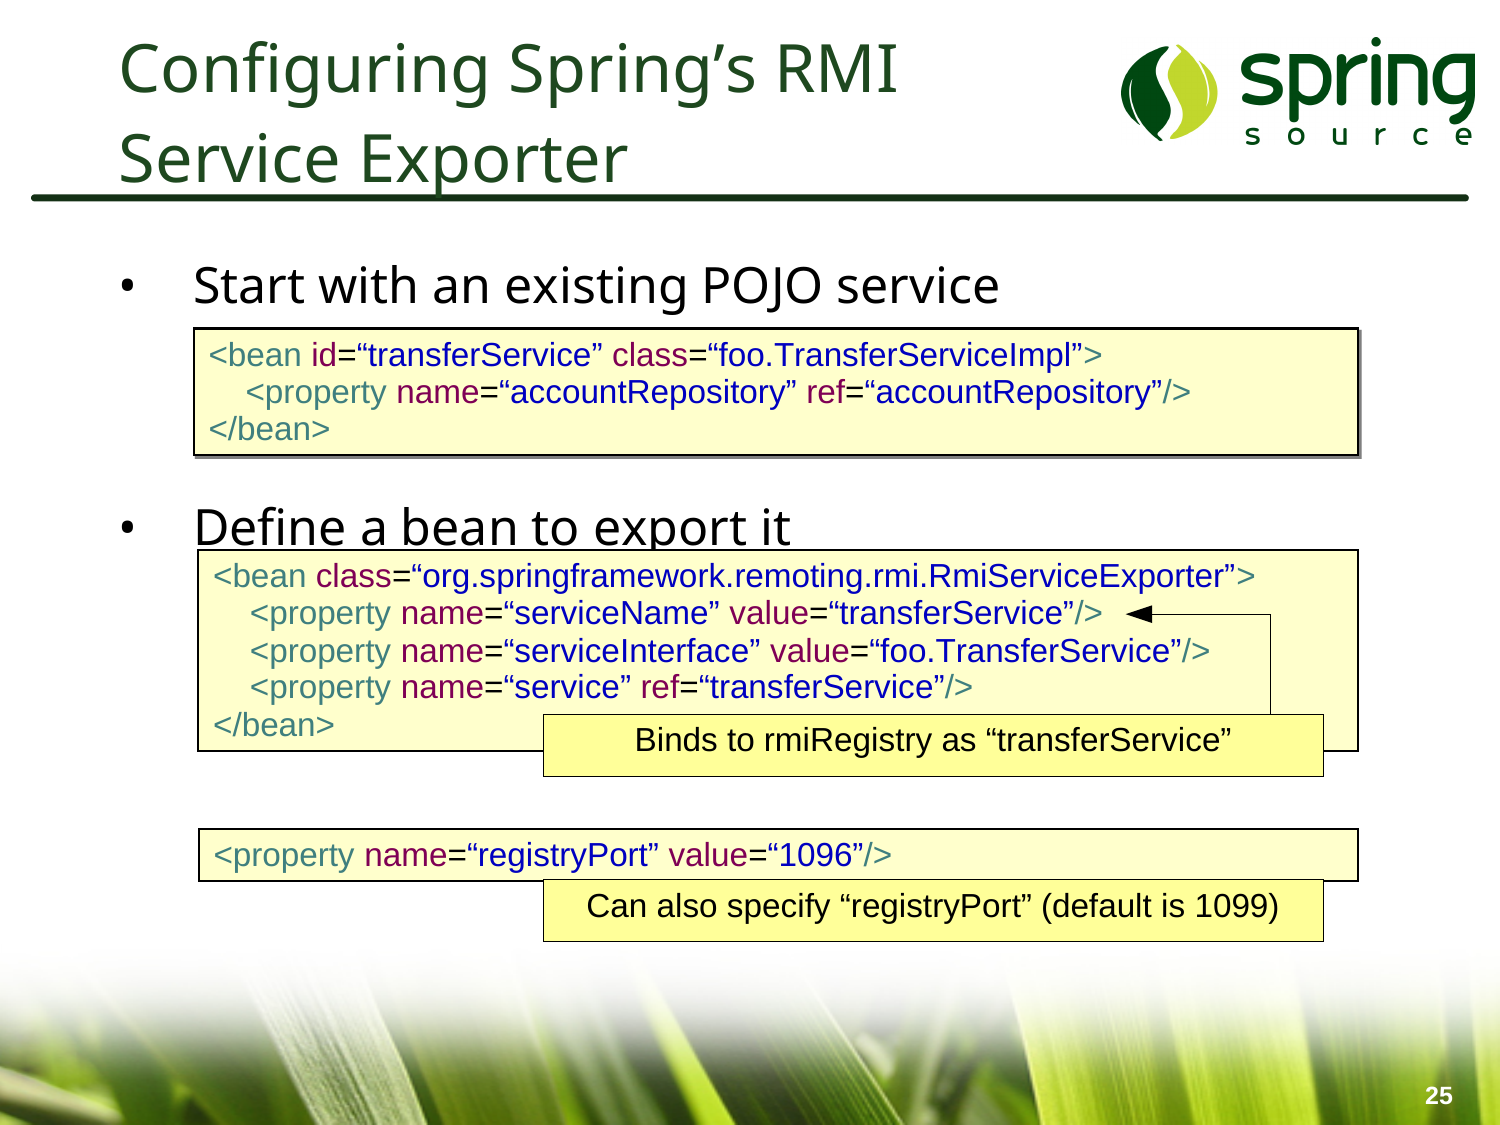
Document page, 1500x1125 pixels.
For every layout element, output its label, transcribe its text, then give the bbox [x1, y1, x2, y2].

text_box <property name=“registryPort” value=“1096”/> [198, 828, 1359, 882]
text_box Can also specify “registryPort” (default is 1099) [543, 879, 1324, 942]
title Configuring Spring’s RMI Service Exporter [103, 13, 1136, 191]
list Start with an existing POJO service Define a bean to export it [103, 242, 1394, 973]
text_box <bean class=“org.springframework.remoting.rmi.RmiServiceExporter”> <property name=“serviceName” value=“transferService”/> <property name=“serviceInterface” value=“foo.TransferService”/> <property name=“service” ref=“transferService”/> </bean> [198, 550, 1359, 751]
text_box Binds to rmiRegistry as “transferService” [543, 714, 1324, 777]
picture [1136, 37, 1475, 145]
picture [0, 944, 1500, 1125]
text_box <bean id=“transferService” class=“foo.TransferServiceImpl”> <property name=“accountRepository” ref=“accountRepository”/> </bean> [193, 328, 1359, 456]
